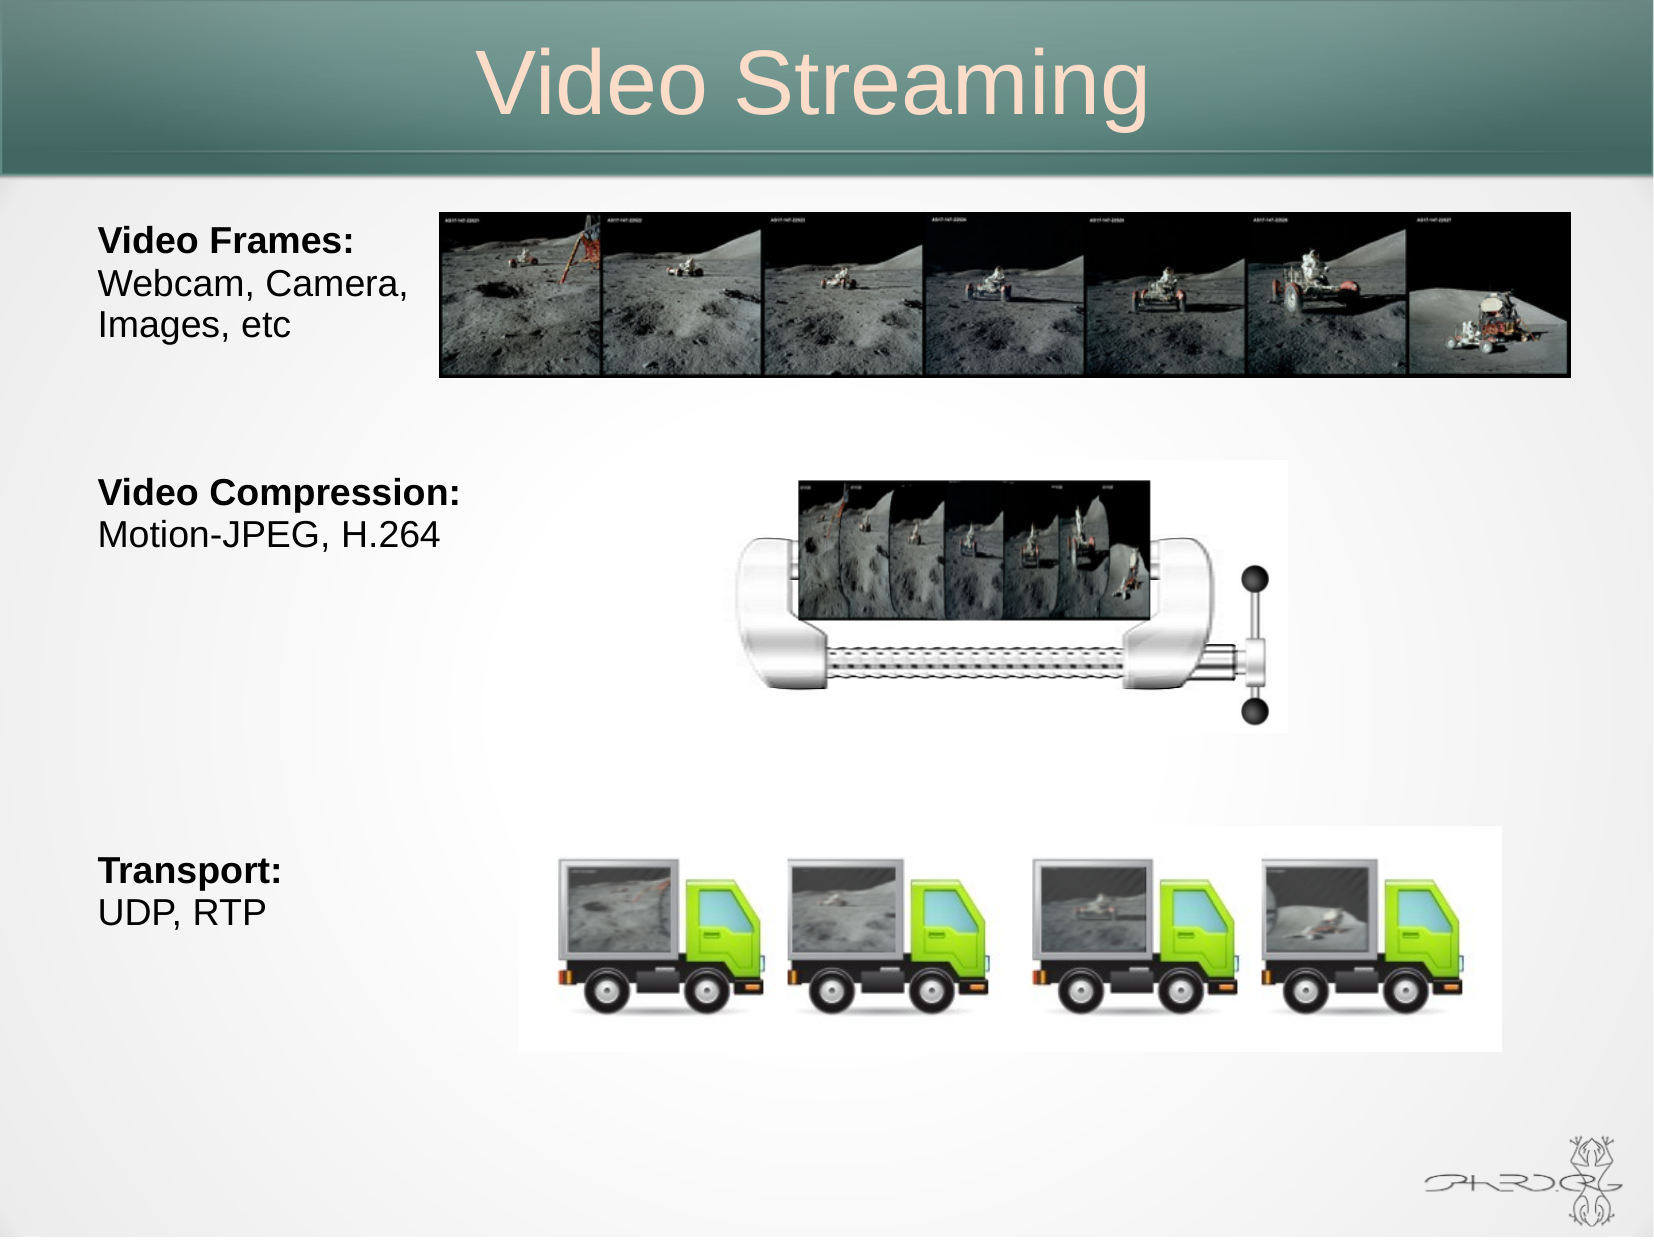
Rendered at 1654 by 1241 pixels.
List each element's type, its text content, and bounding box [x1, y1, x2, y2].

text_box Video Frames: Webcam, Camera, Images, etc Video Compression: Motion-JPEG, H.264 Transport: UDP, RTP [82, 212, 497, 1144]
title Video Streaming [82, 11, 1571, 154]
picture [0, 0, 1654, 1237]
